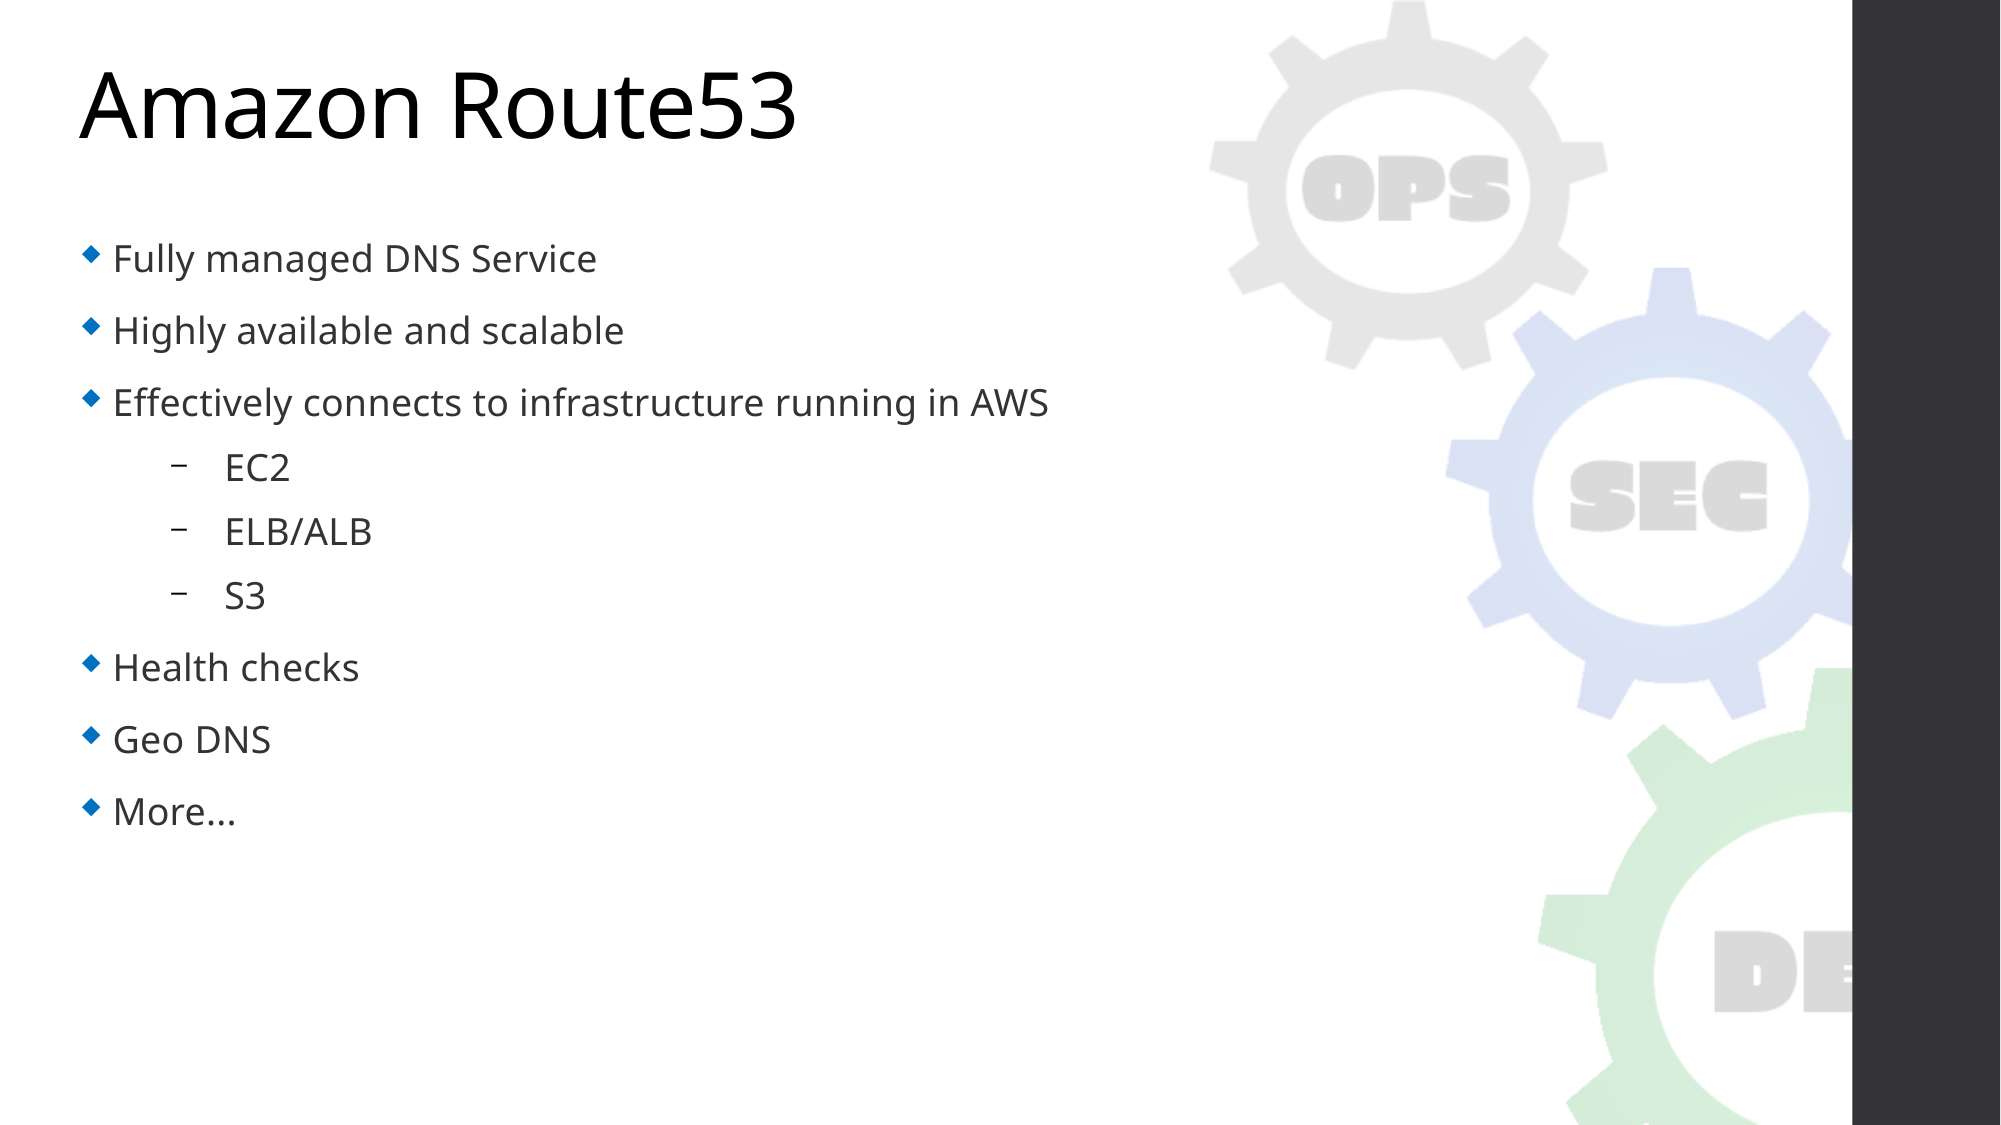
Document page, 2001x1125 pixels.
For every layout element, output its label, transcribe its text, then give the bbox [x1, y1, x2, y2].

list Fully managed DNS Service Highly available and scalable Eﬀectively connects to infrastructure running in AWS EC2 ELB/ALB S3 Health checks Geo DNS More... [67, 230, 1801, 1106]
title Amazon Route53 [64, 33, 1797, 166]
